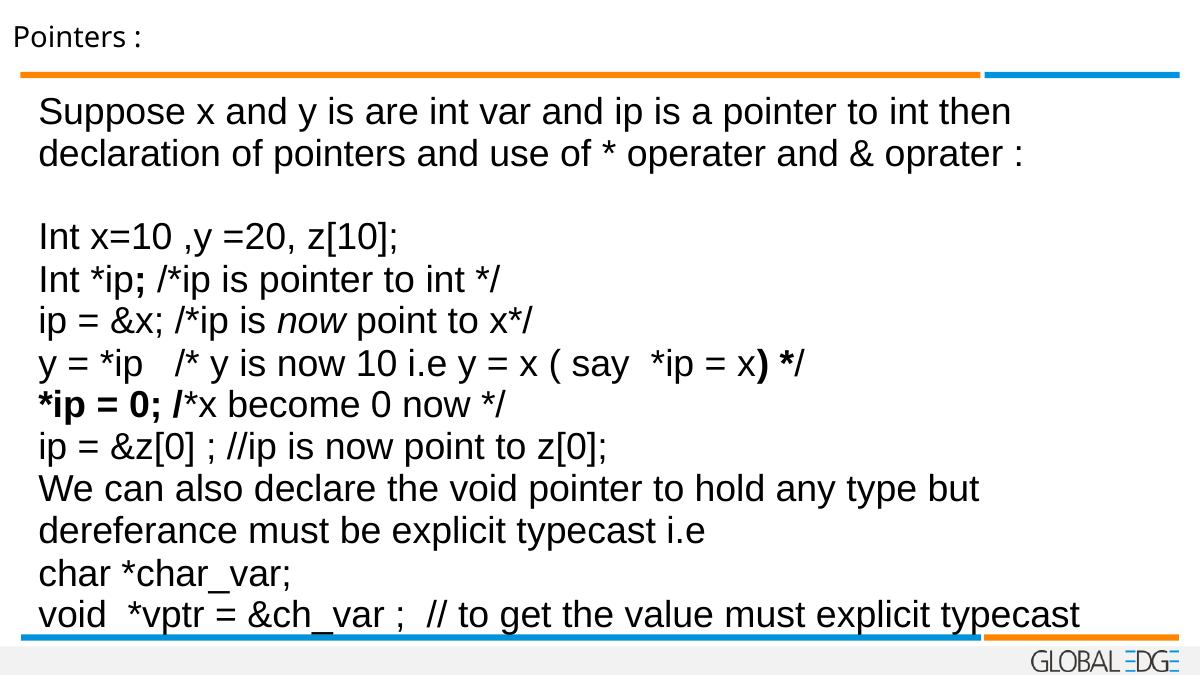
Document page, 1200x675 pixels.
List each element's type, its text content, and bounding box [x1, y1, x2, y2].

title Pointers : [12, 9, 1088, 63]
text_box Suppose x and y is are int var and ip is a pointer to int then declaration of pointers and use of * operater and & oprater : Int x=10 ,y =20, z[10]; Int *ip; /*ip is pointer to int */ ip = &x; /*ip is now point to x*/ y = *ip /* y is now 10 i.e y = x ( say *ip = x) */ *ip = 0; /*x become 0 now */ ip = &z[0] ; //ip is now point to z[0]; We can also declare the void pointer to hold any type but dereferance must be explicit typecast i.e char *char_var; void *vptr = &ch_var ; // to get the value must explicit typecast [23, 82, 1182, 675]
